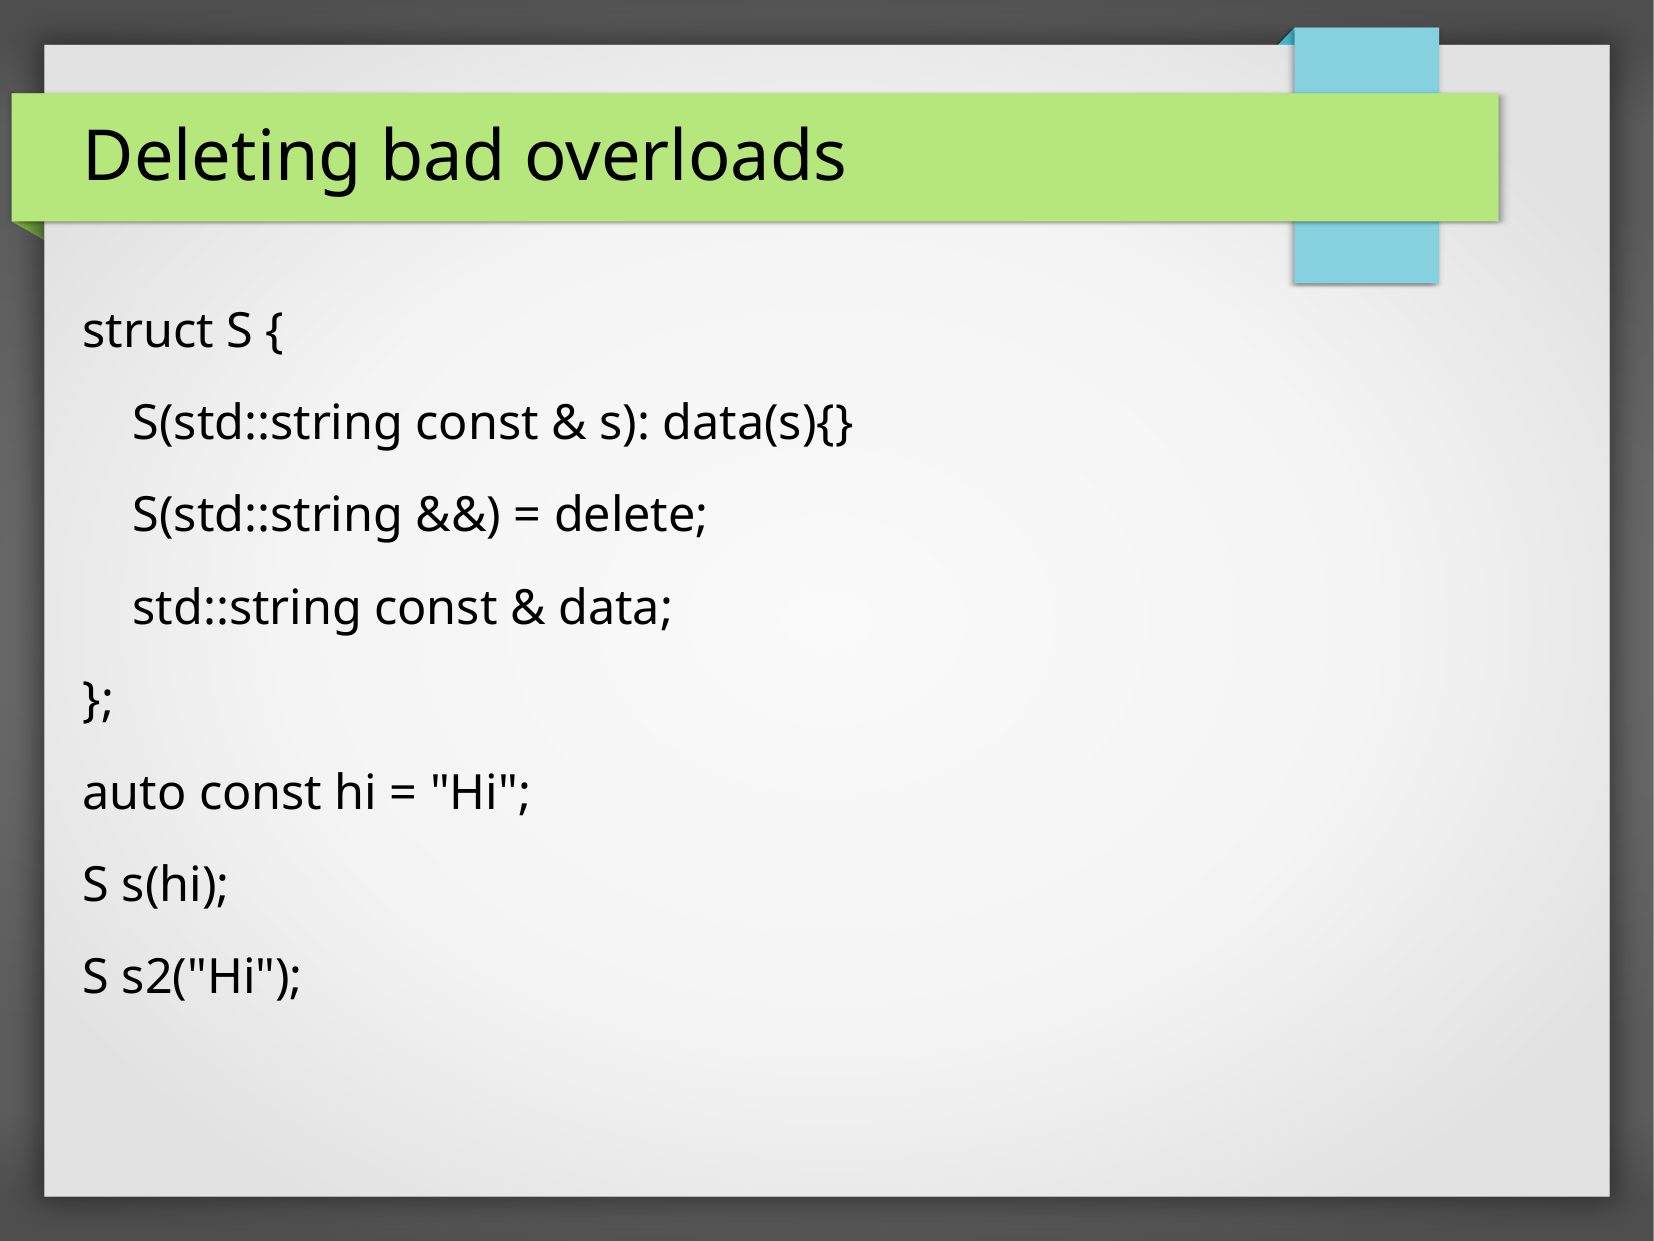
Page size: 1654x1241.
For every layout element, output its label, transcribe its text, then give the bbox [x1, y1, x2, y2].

list struct S { S(std::string const & s): data(s){} S(std::string &&) = delete; std::string const & data; }; auto const hi = "Hi"; S s(hi); S s2("Hi"); [82, 295, 1571, 1015]
title Deleting bad overloads [82, 94, 1264, 213]
picture [0, 0, 1654, 1241]
